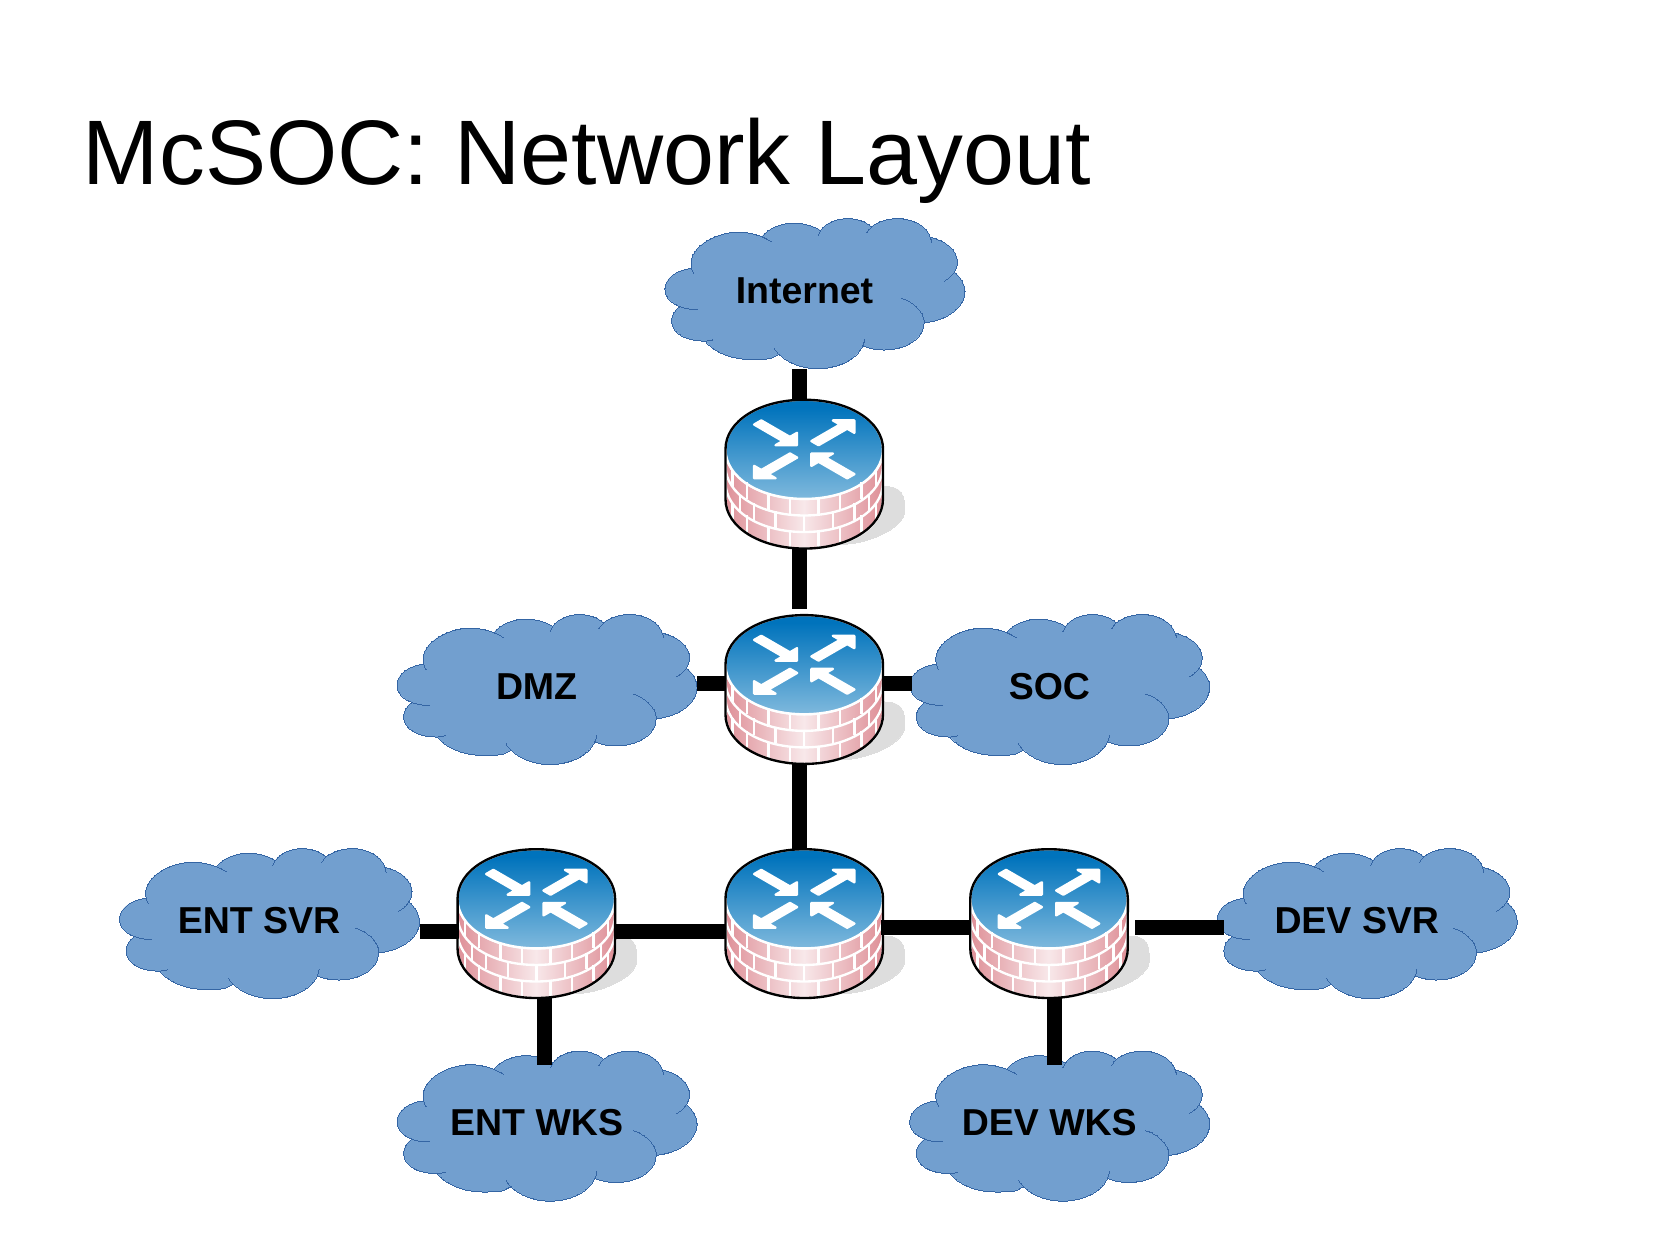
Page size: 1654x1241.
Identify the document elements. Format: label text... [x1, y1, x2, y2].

text_box [844, 701, 905, 760]
text_box [727, 851, 881, 996]
text_box [727, 617, 881, 762]
text_box [844, 936, 905, 994]
text_box [1089, 936, 1150, 994]
text_box [727, 401, 881, 547]
text_box ENT WKS [397, 1051, 698, 1202]
text_box ENT SVR [119, 848, 420, 999]
text_box SOC [911, 614, 1210, 765]
text_box Internet [664, 218, 966, 369]
text_box [972, 851, 1126, 996]
title McSOC: Network Layout [82, 49, 1571, 257]
text_box DMZ [397, 614, 697, 765]
text_box DEV SVR [1217, 848, 1518, 999]
text_box DEV WKS [909, 1051, 1210, 1202]
text_box [842, 486, 905, 545]
text_box [459, 851, 613, 996]
text_box [576, 939, 637, 994]
